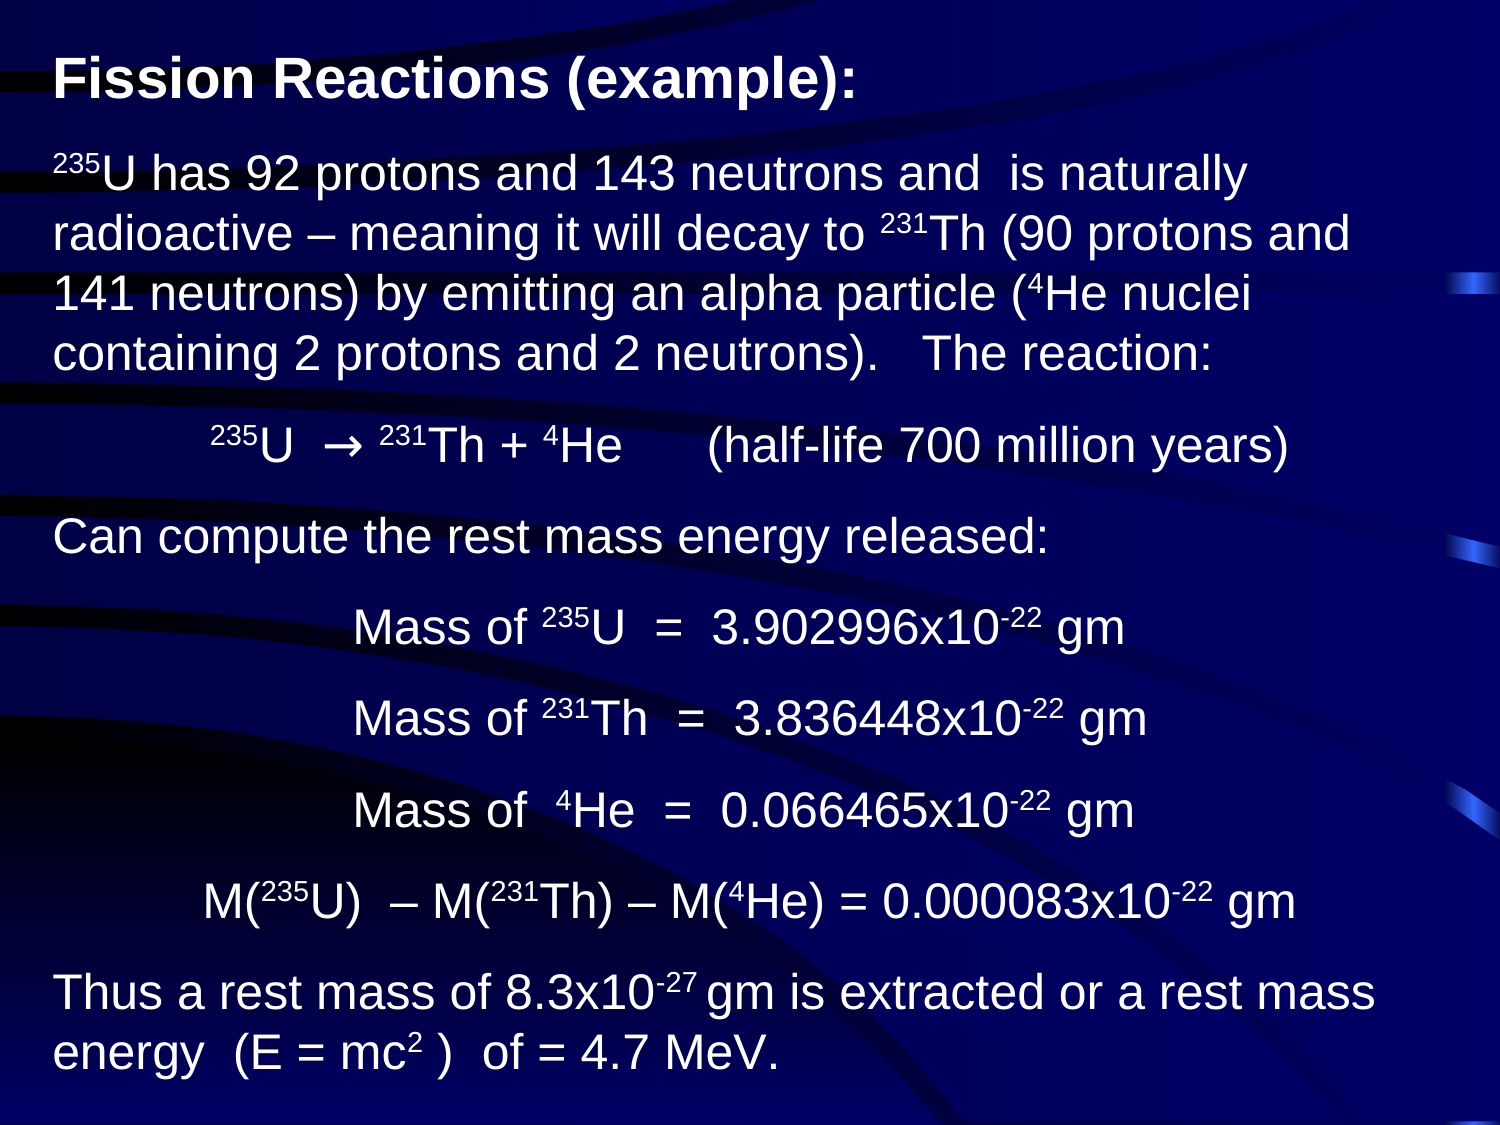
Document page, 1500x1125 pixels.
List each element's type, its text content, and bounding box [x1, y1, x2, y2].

text_box Fission Reactions (example): 235U has 92 protons and 143 neutrons and is naturally radioactive – meaning it will decay to 231Th (90 protons and 141 neutrons) by emitting an alpha particle (4He nuclei containing 2 protons and 2 neutrons). The reaction: 235U → 231Th + 4He (half-life 700 million years) Can compute the rest mass energy released: Mass of 235U = 3.902996x10-22 gm Mass of 231Th = 3.836448x10-22 gm Mass of 4He = 0.066465x10-22 gm M(235U) – M(231Th) – M(4He) = 0.000083x10-22 gm Thus a rest mass of 8.3x10-27 gm is extracted or a rest mass energy (E = mc2 ) of = 4.7 MeV. [37, 32, 1463, 1088]
